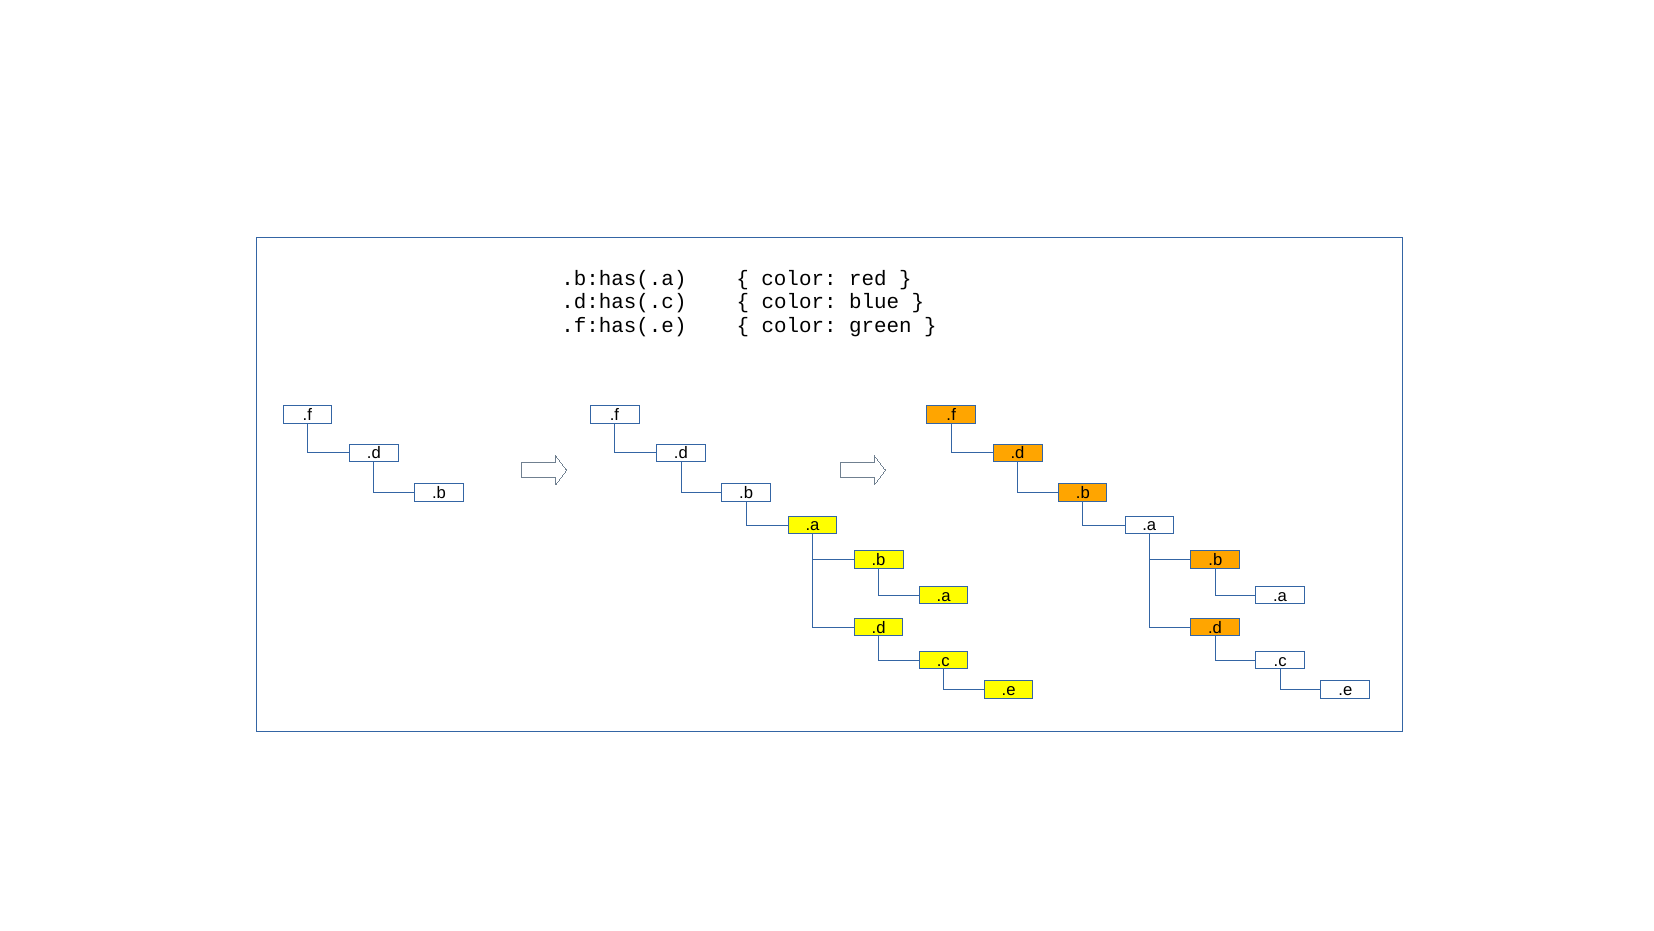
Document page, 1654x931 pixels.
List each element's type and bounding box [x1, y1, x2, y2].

text_box [256, 237, 1403, 732]
